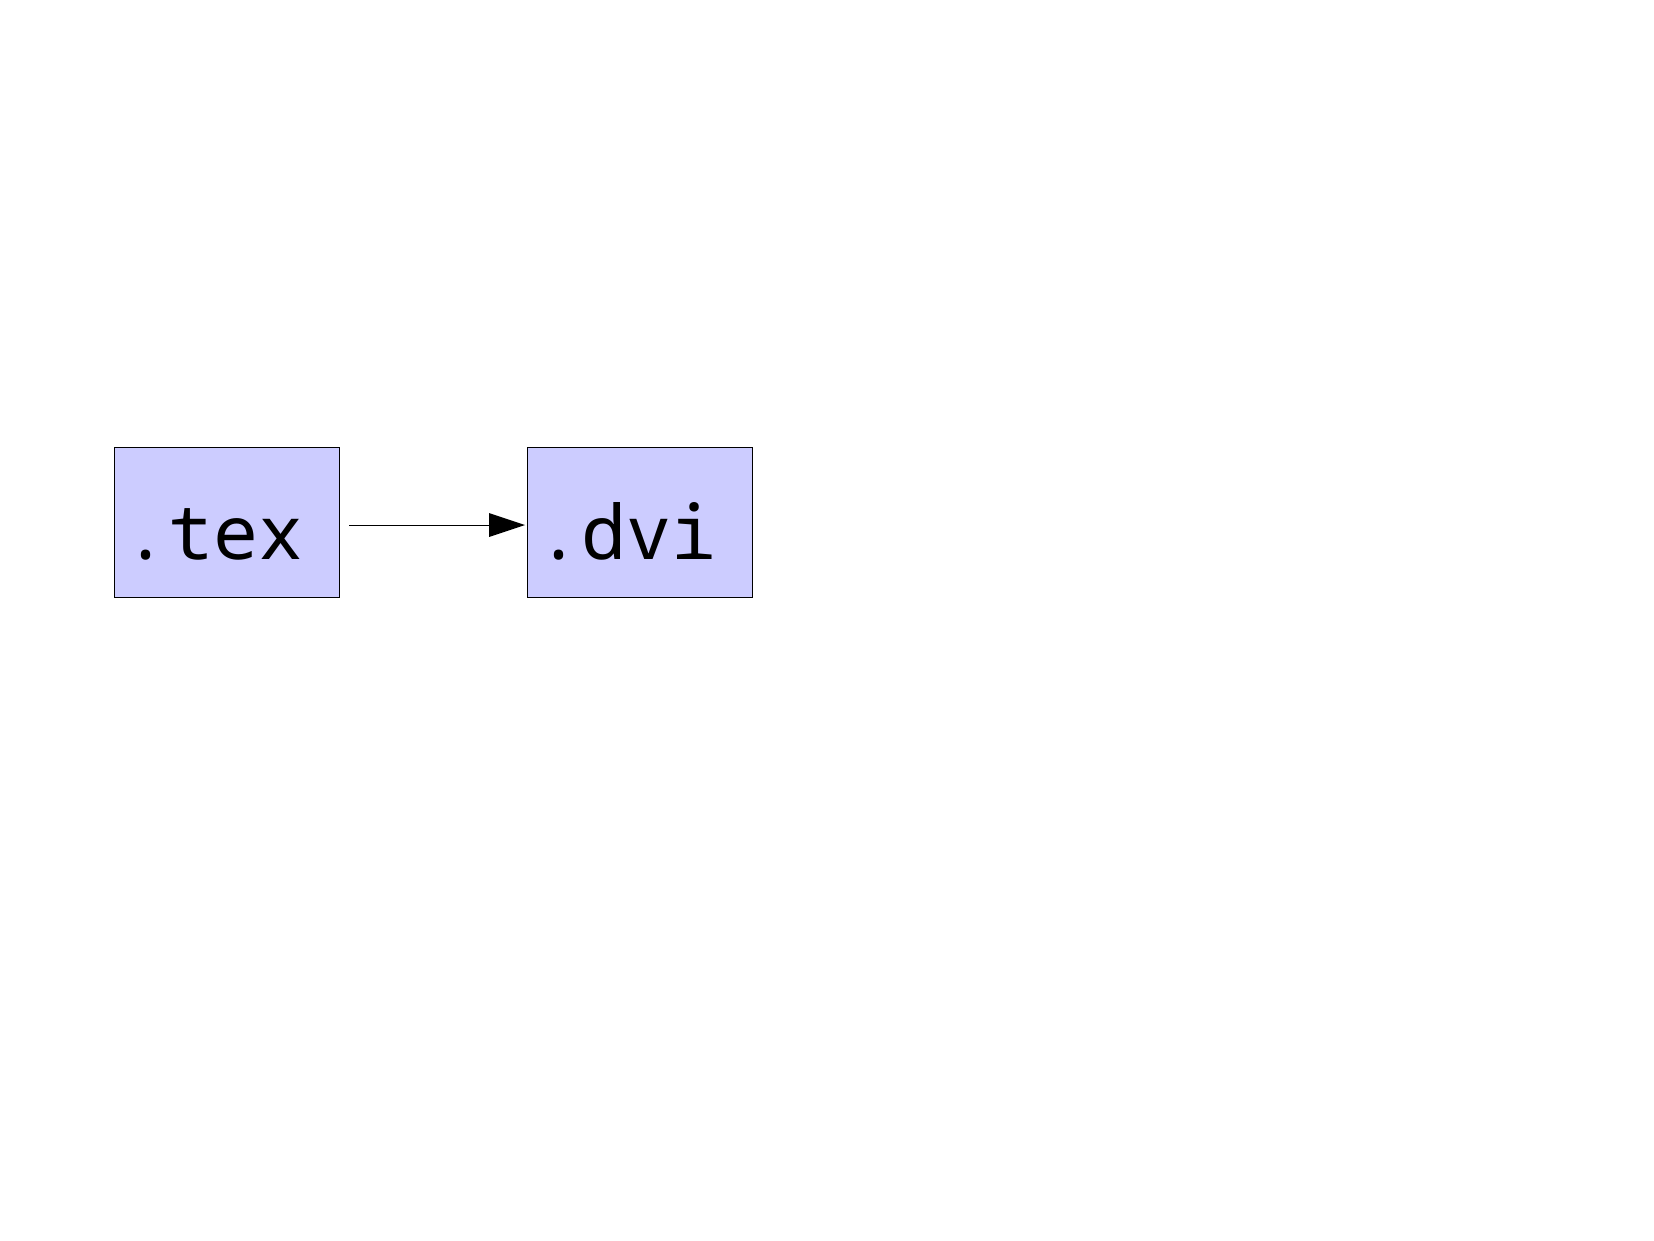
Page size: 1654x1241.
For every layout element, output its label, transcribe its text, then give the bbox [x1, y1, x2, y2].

text_box .tex [92, 471, 334, 572]
text_box [114, 447, 340, 598]
text_box .dvi [506, 471, 748, 572]
text_box [527, 447, 753, 598]
